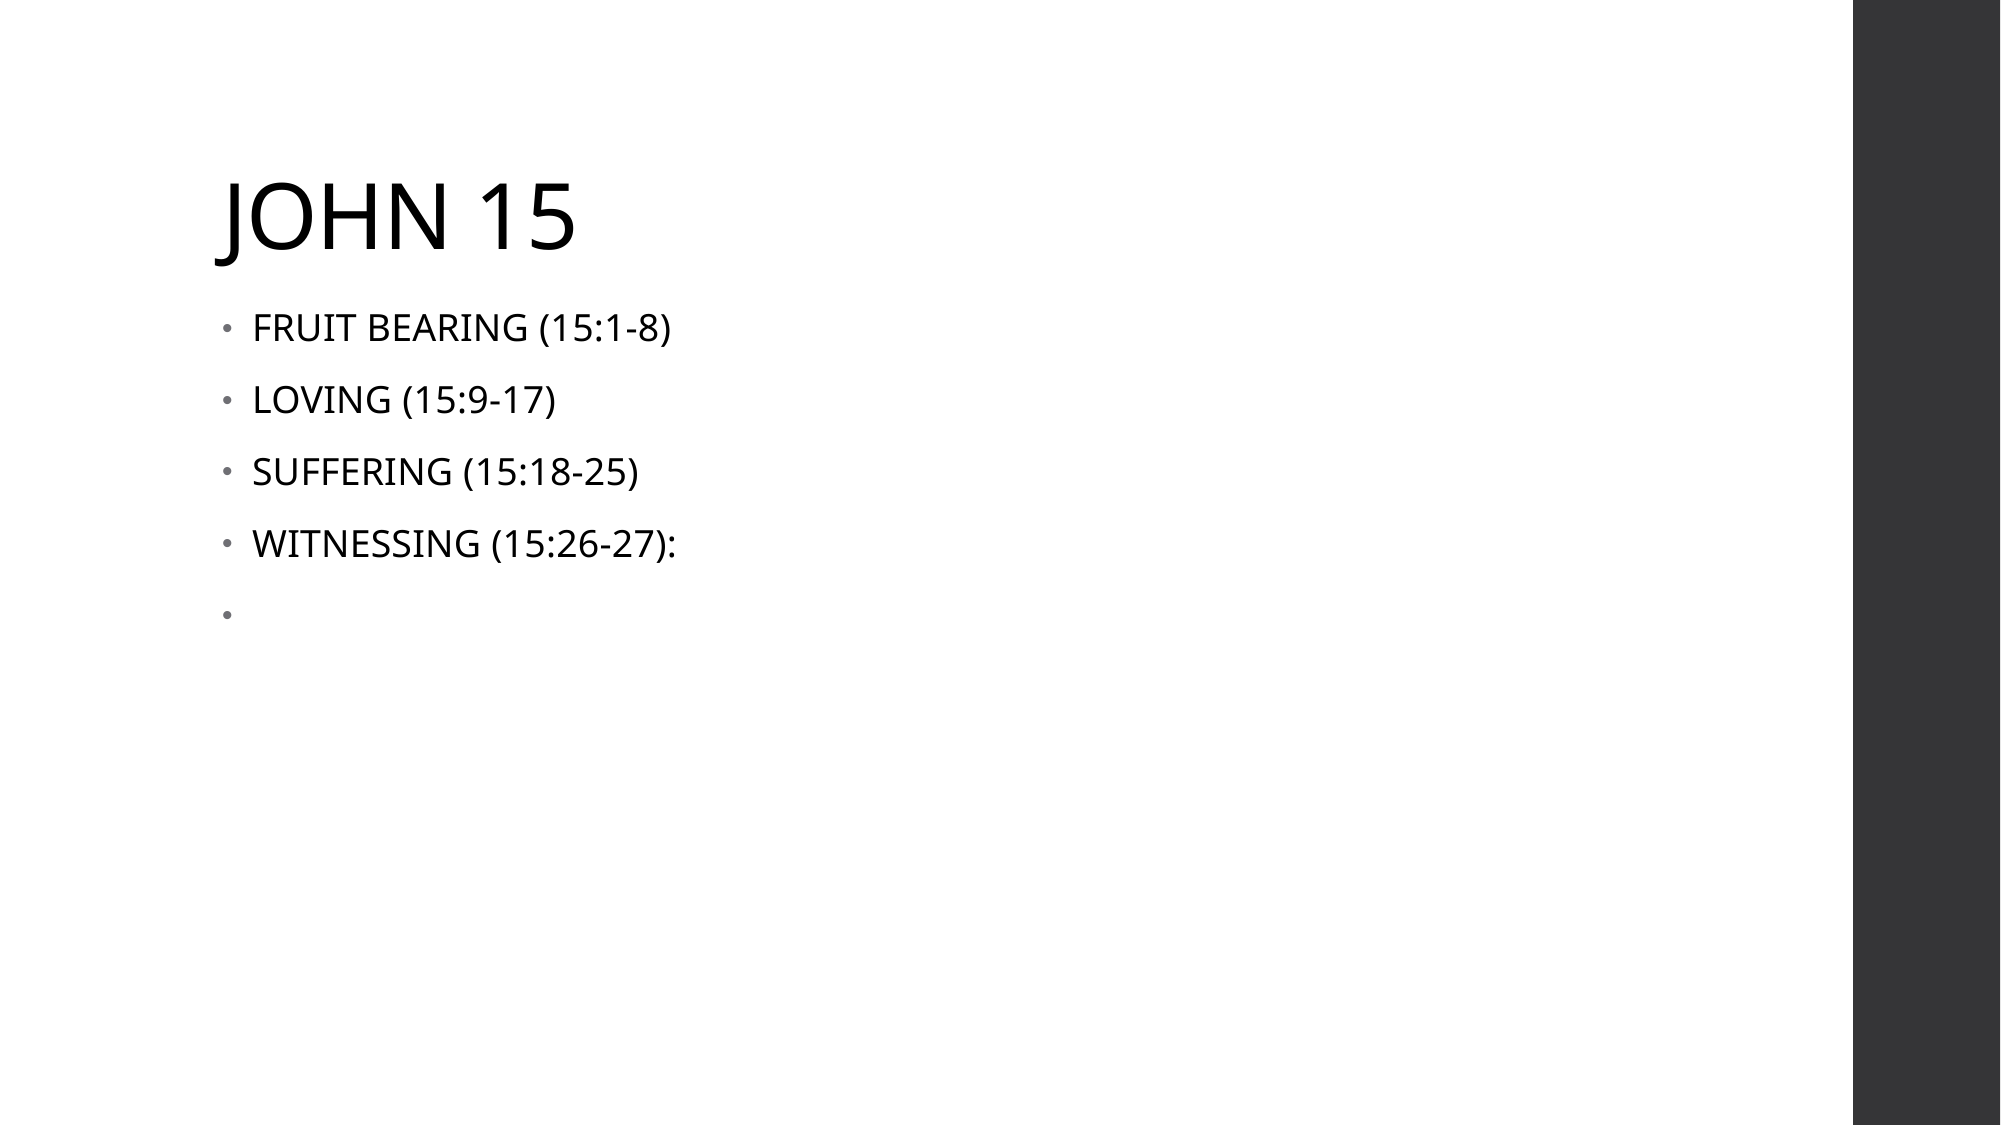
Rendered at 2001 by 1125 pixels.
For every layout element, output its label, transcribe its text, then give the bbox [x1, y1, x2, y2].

list FRUIT BEARING (15:1-8) LOVING (15:9-17) SUFFERING (15:18-25) WITNESSING (15:26-27): [206, 299, 1617, 1014]
title JOHN 15 [206, 60, 1797, 278]
